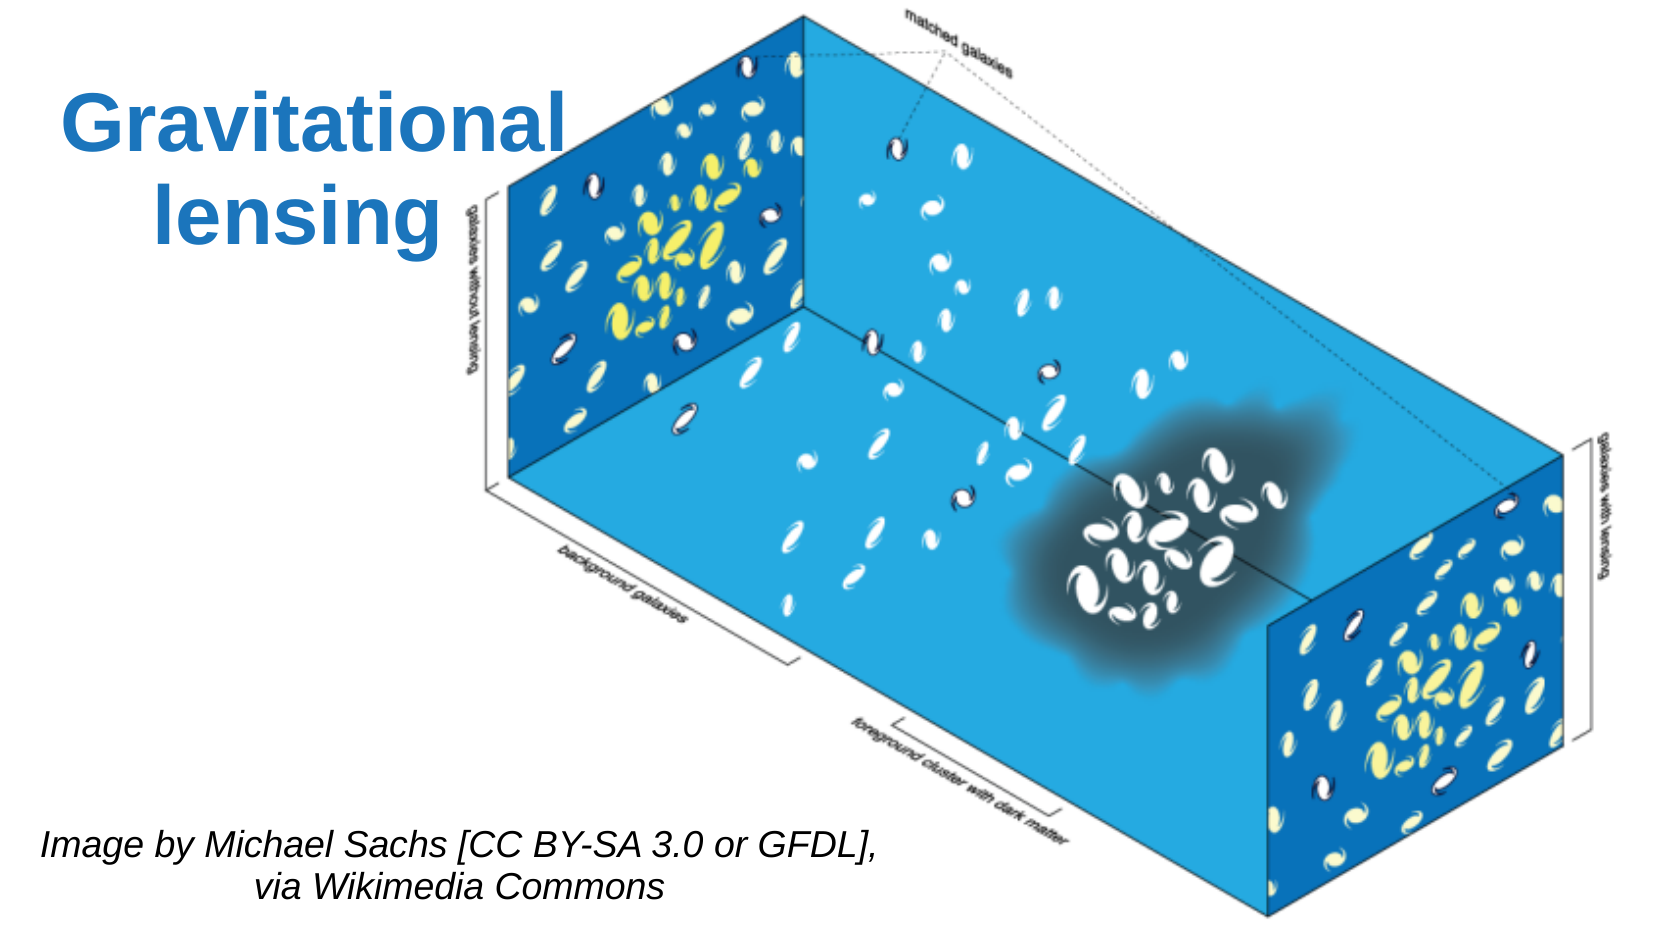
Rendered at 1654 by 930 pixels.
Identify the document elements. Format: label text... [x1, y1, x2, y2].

title Gravitational lensing [60, 29, 631, 310]
text_box [15, 119, 1636, 901]
picture [415, 0, 1641, 925]
text_box Image by Michael Sachs [CC BY-SA 3.0 or GFDL], via Wikimedia Commons [19, 816, 901, 916]
